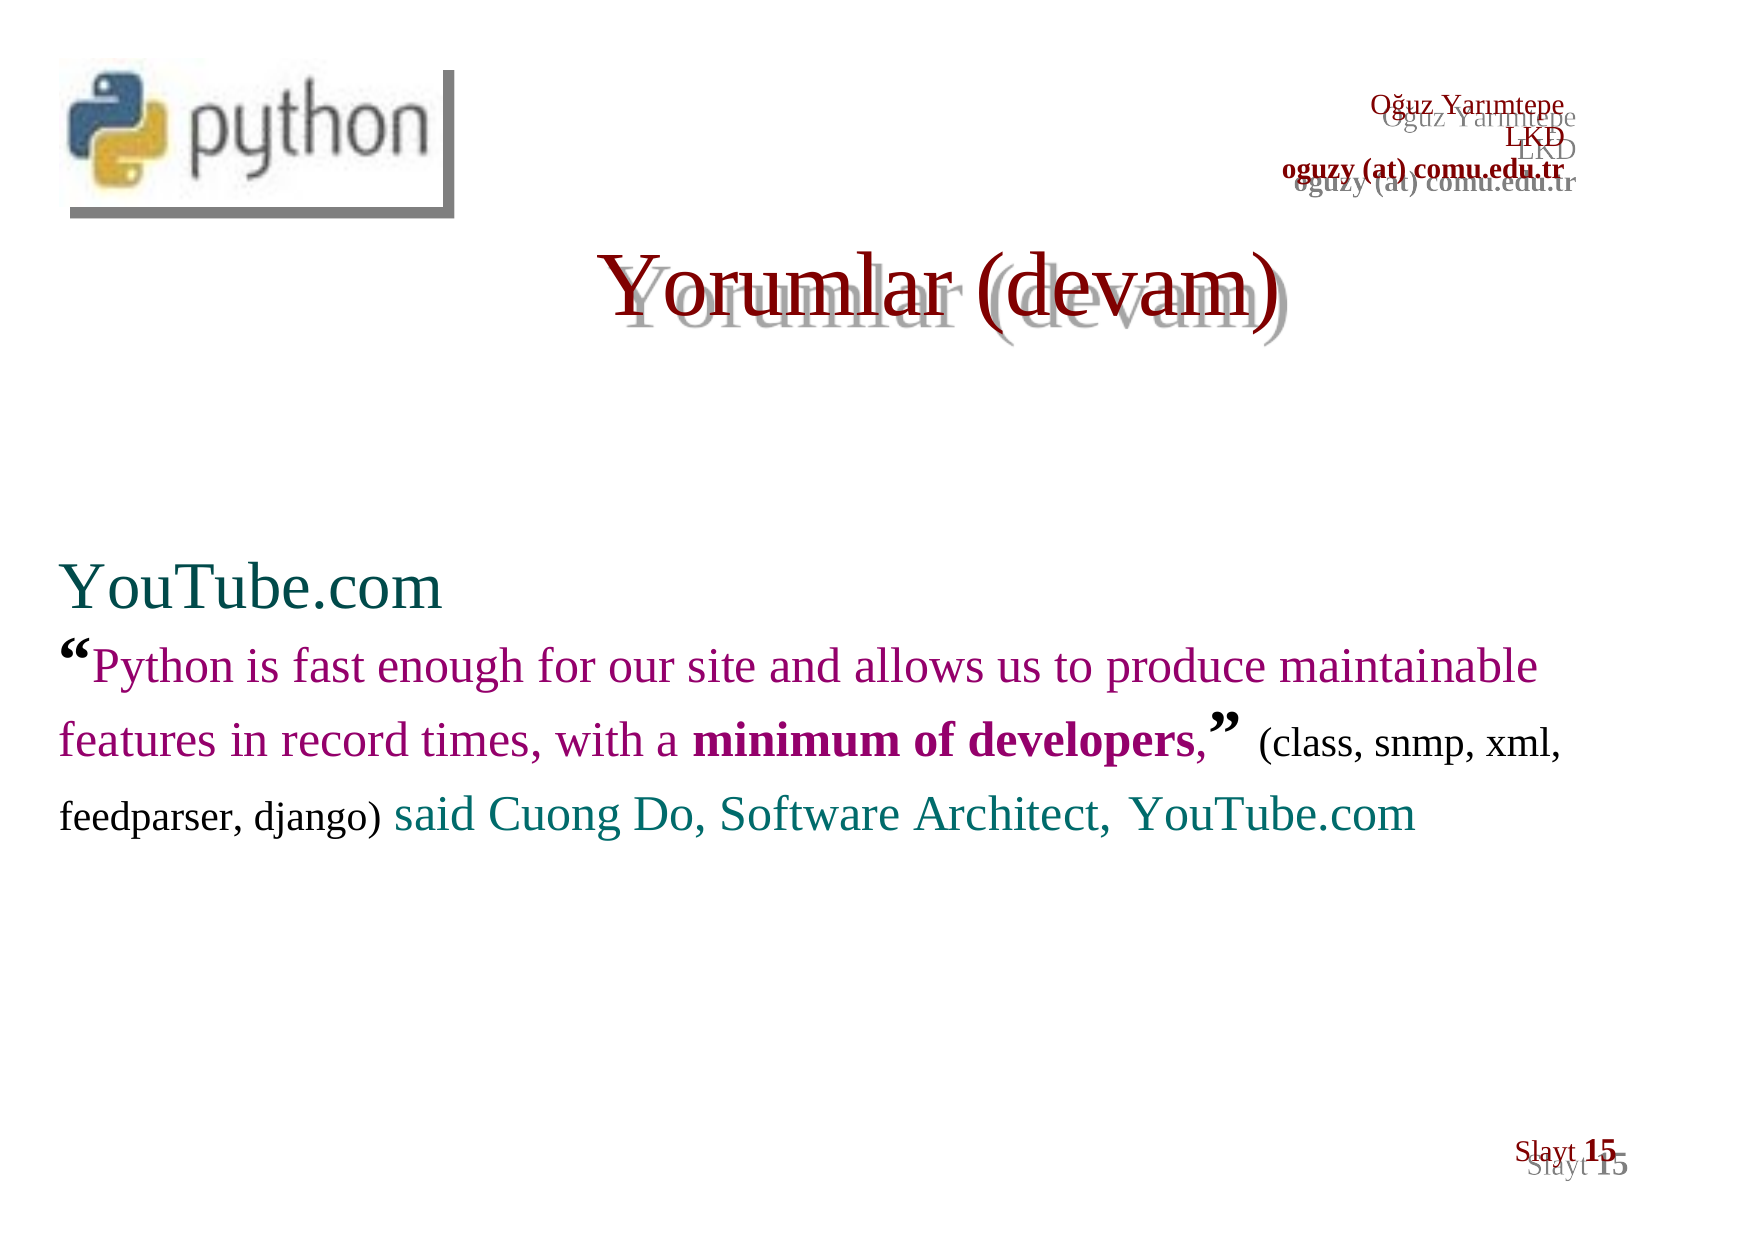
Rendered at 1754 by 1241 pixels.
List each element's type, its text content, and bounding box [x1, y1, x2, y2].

subtitle YouTube.com “Python is fast enough for our site and allows us to produce maintainable features in record times, with a minimum of developers,” (class, snmp, xml, feedparser, django) said Cuong Do, Software Architect, YouTube.com [59, 360, 1695, 1034]
picture [59, 58, 443, 207]
title Yorumlar (devam) [194, 214, 1684, 355]
